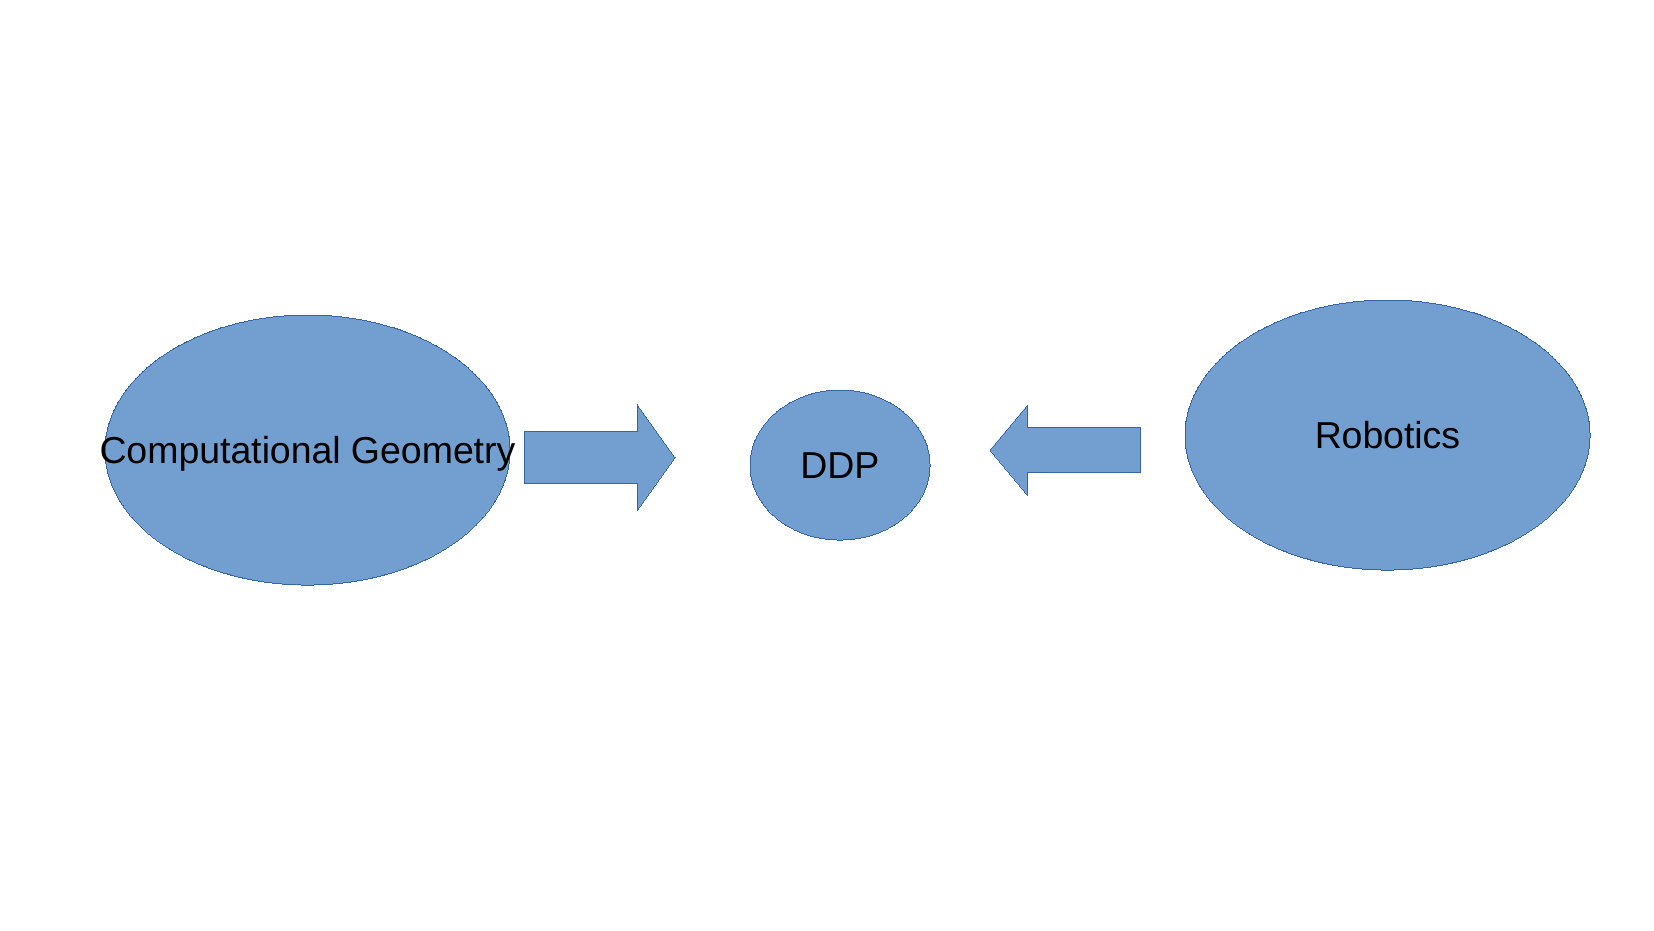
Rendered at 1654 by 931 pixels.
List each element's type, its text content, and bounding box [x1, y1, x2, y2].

text_box [990, 405, 1141, 496]
text_box Robotics [1185, 300, 1591, 571]
text_box DDP [750, 390, 931, 541]
text_box Computational Geometry [105, 315, 510, 586]
text_box [524, 404, 676, 511]
